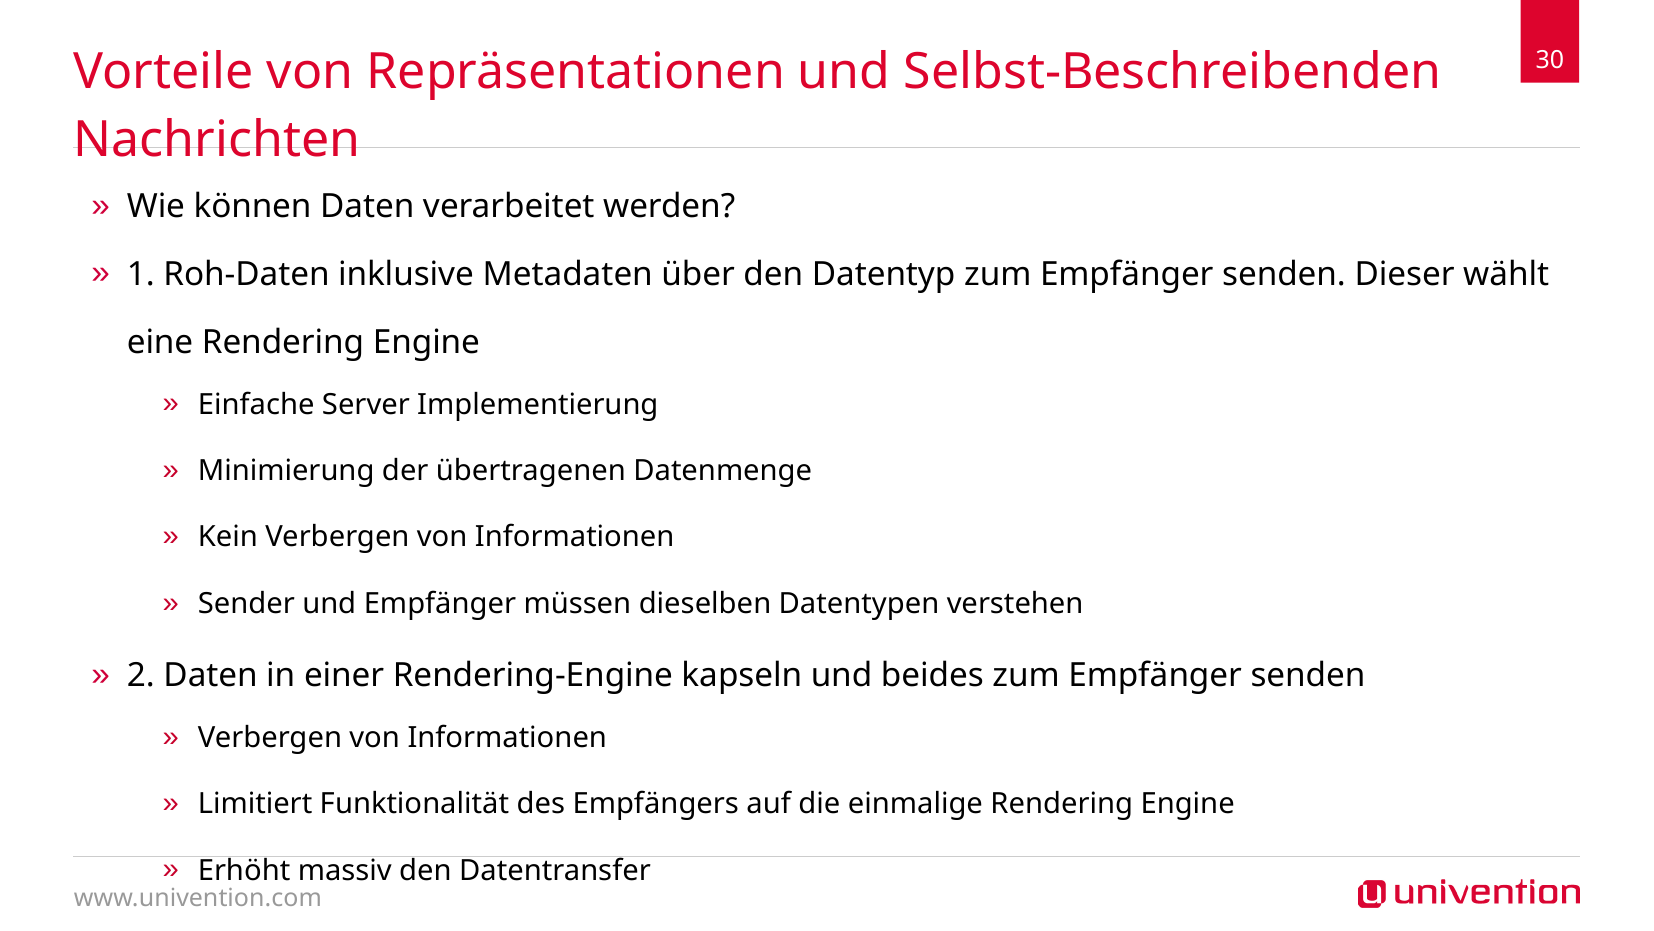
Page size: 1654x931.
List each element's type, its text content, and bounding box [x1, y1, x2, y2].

list Wie können Daten verarbeitet werden? 1. Roh-Daten inklusive Metadaten über den Datentyp zum Empfänger senden. Dieser wählt eine Rendering Engine Einfache Server Implementierung Minimierung der übertragenen Datenmenge Kein Verbergen von Informationen Sender und Empfänger müssen dieselben Datentypen verstehen 2. Daten in einer Rendering-Engine kapseln und beides zum Empfänger senden Verbergen von Informationen Limitiert Funktionalität des Empfängers auf die einmalige Rendering Engine Erhöht massiv den Datentransfer [73, 159, 1580, 751]
picture [1358, 879, 1580, 908]
title Vorteile von Repräsentationen und Selbst-Beschreibenden Nachrichten [73, 45, 1580, 159]
